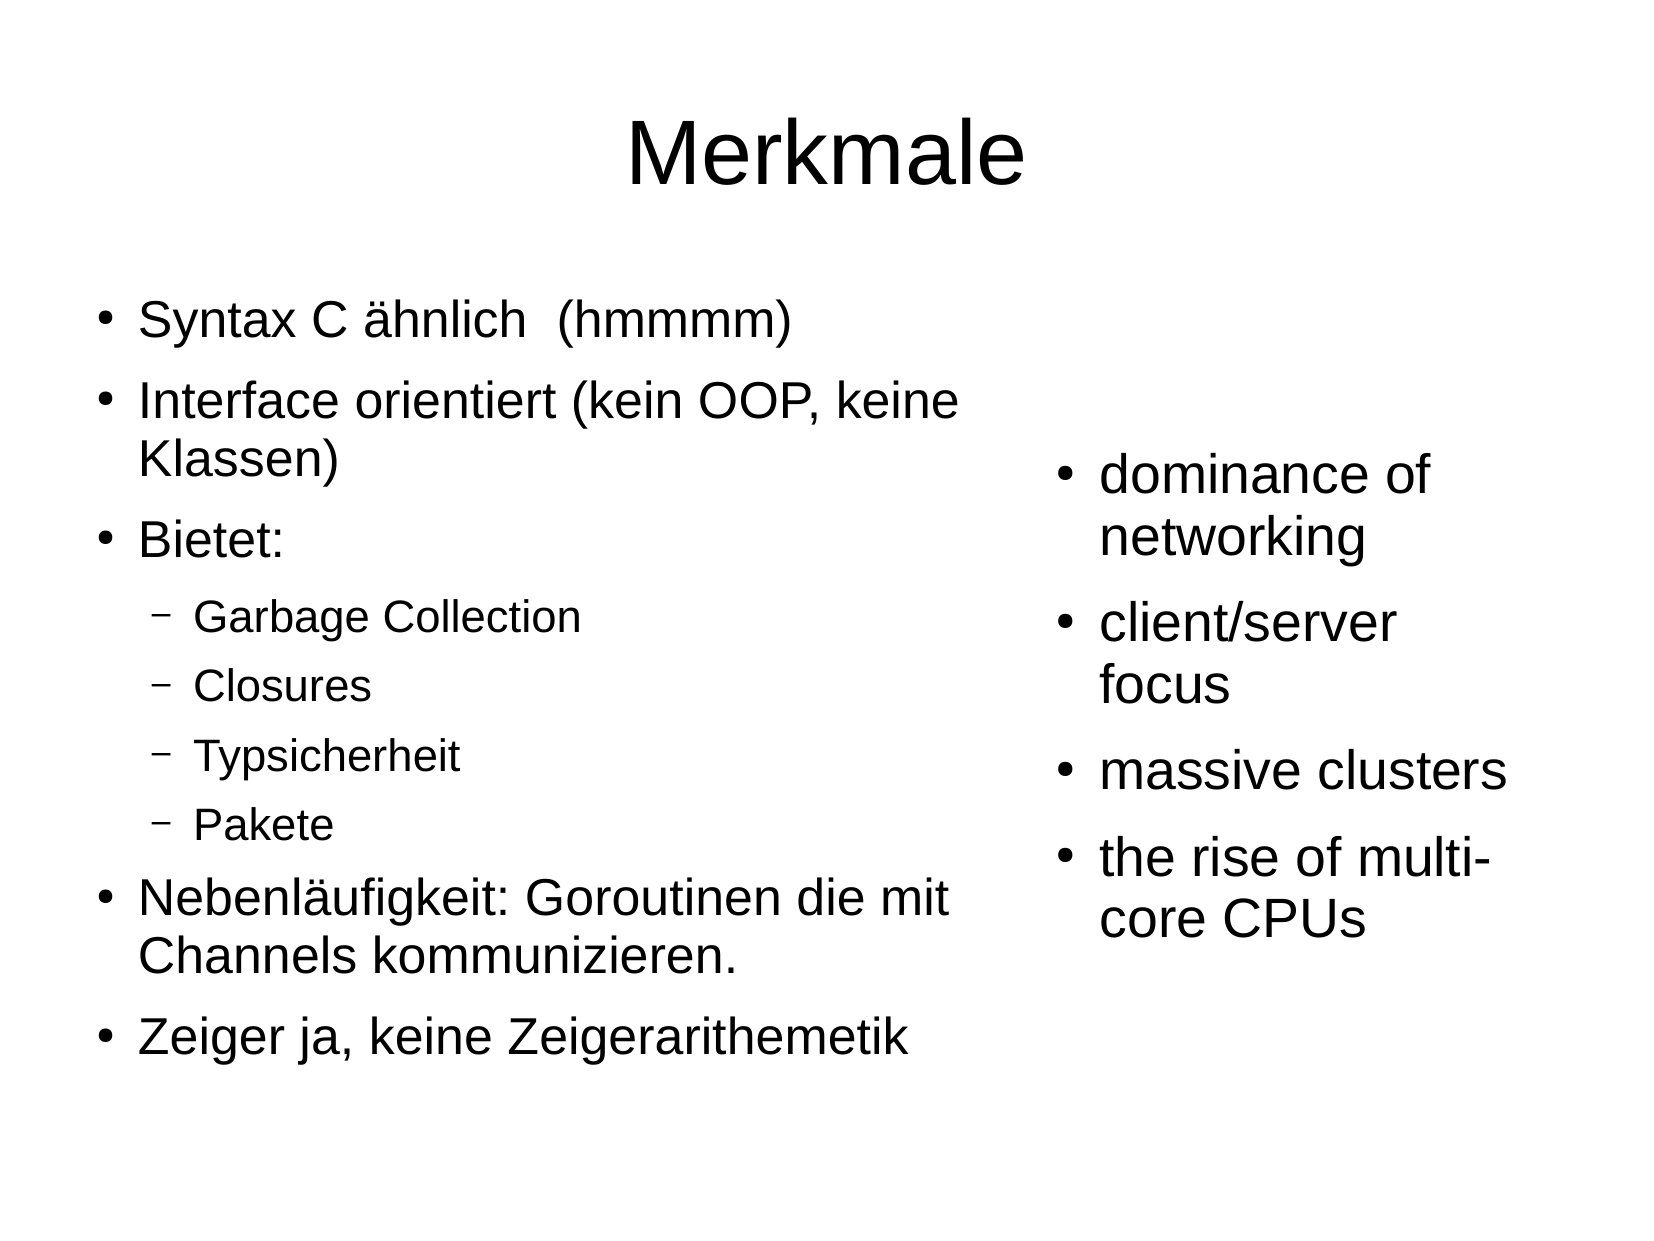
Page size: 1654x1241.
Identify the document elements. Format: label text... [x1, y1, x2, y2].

title Merkmale [82, 49, 1571, 257]
list dominance of networking client/server focus massive clusters the rise of multi-core CPUs [1040, 443, 1536, 957]
list Syntax C ähnlich (hmmmm) Interface orientiert (kein OOP, keine Klassen) Bietet: Garbage Collection Closures Typsicherheit Pakete Nebenläufigkeit: Goroutinen die mit Channels kommunizieren. Zeiger ja, keine Zeigerarithemetik [82, 290, 1040, 1075]
